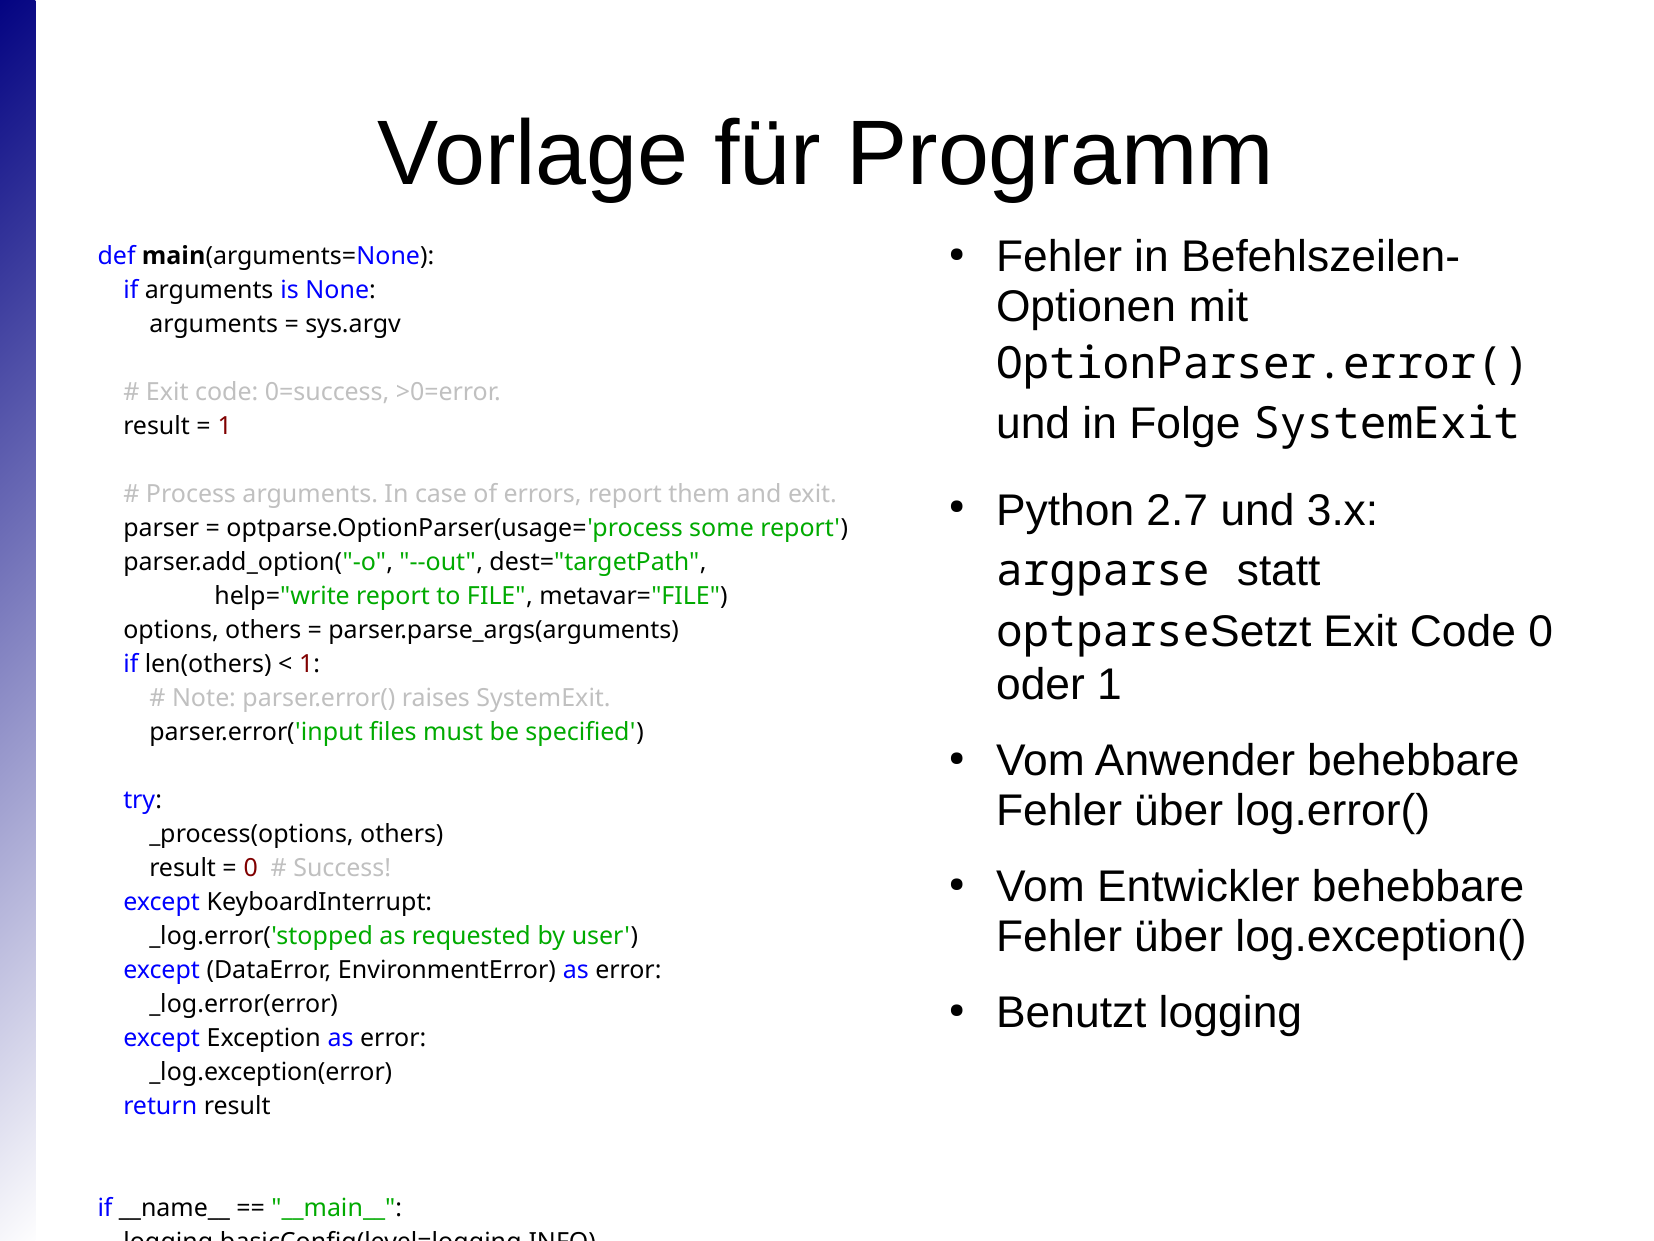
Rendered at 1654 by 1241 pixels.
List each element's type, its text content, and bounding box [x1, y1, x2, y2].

list Fehler in Befehlszeilen-Optionen mit OptionParser.error() und in Folge SystemExit Python 2.7 und 3.x: argparse statt optparseSetzt Exit Code 0 oder 1 Vom Anwender behebbare Fehler über log.error() Vom Entwickler behebbare Fehler über log.exception() Benutzt logging [933, 231, 1572, 1050]
title Vorlage für Programm [82, 49, 1571, 257]
text_box def main(arguments=None): if arguments is None: arguments = sys.argv # Exit code: 0=success, >0=error. result = 1 # Process arguments. In case of errors, report them and exit. parser = optparse.OptionParser(usage='process some report') parser.add_option("-o", "--out", dest="targetPath", help="write report to FILE", metavar="FILE") options, others = parser.parse_args(arguments) if len(others) < 1: # Note: parser.error() raises SystemExit. parser.error('input files must be specified') try: _process(options, others) result = 0 # Success! except KeyboardInterrupt: _log.error('stopped as requested by user') except (DataError, EnvironmentError) as error: _log.error(error) except Exception as error: _log.exception(error) return result if __name__ == "__main__": logging.basicConfig(level=logging.INFO) sys.exit(main()) [82, 230, 910, 1161]
